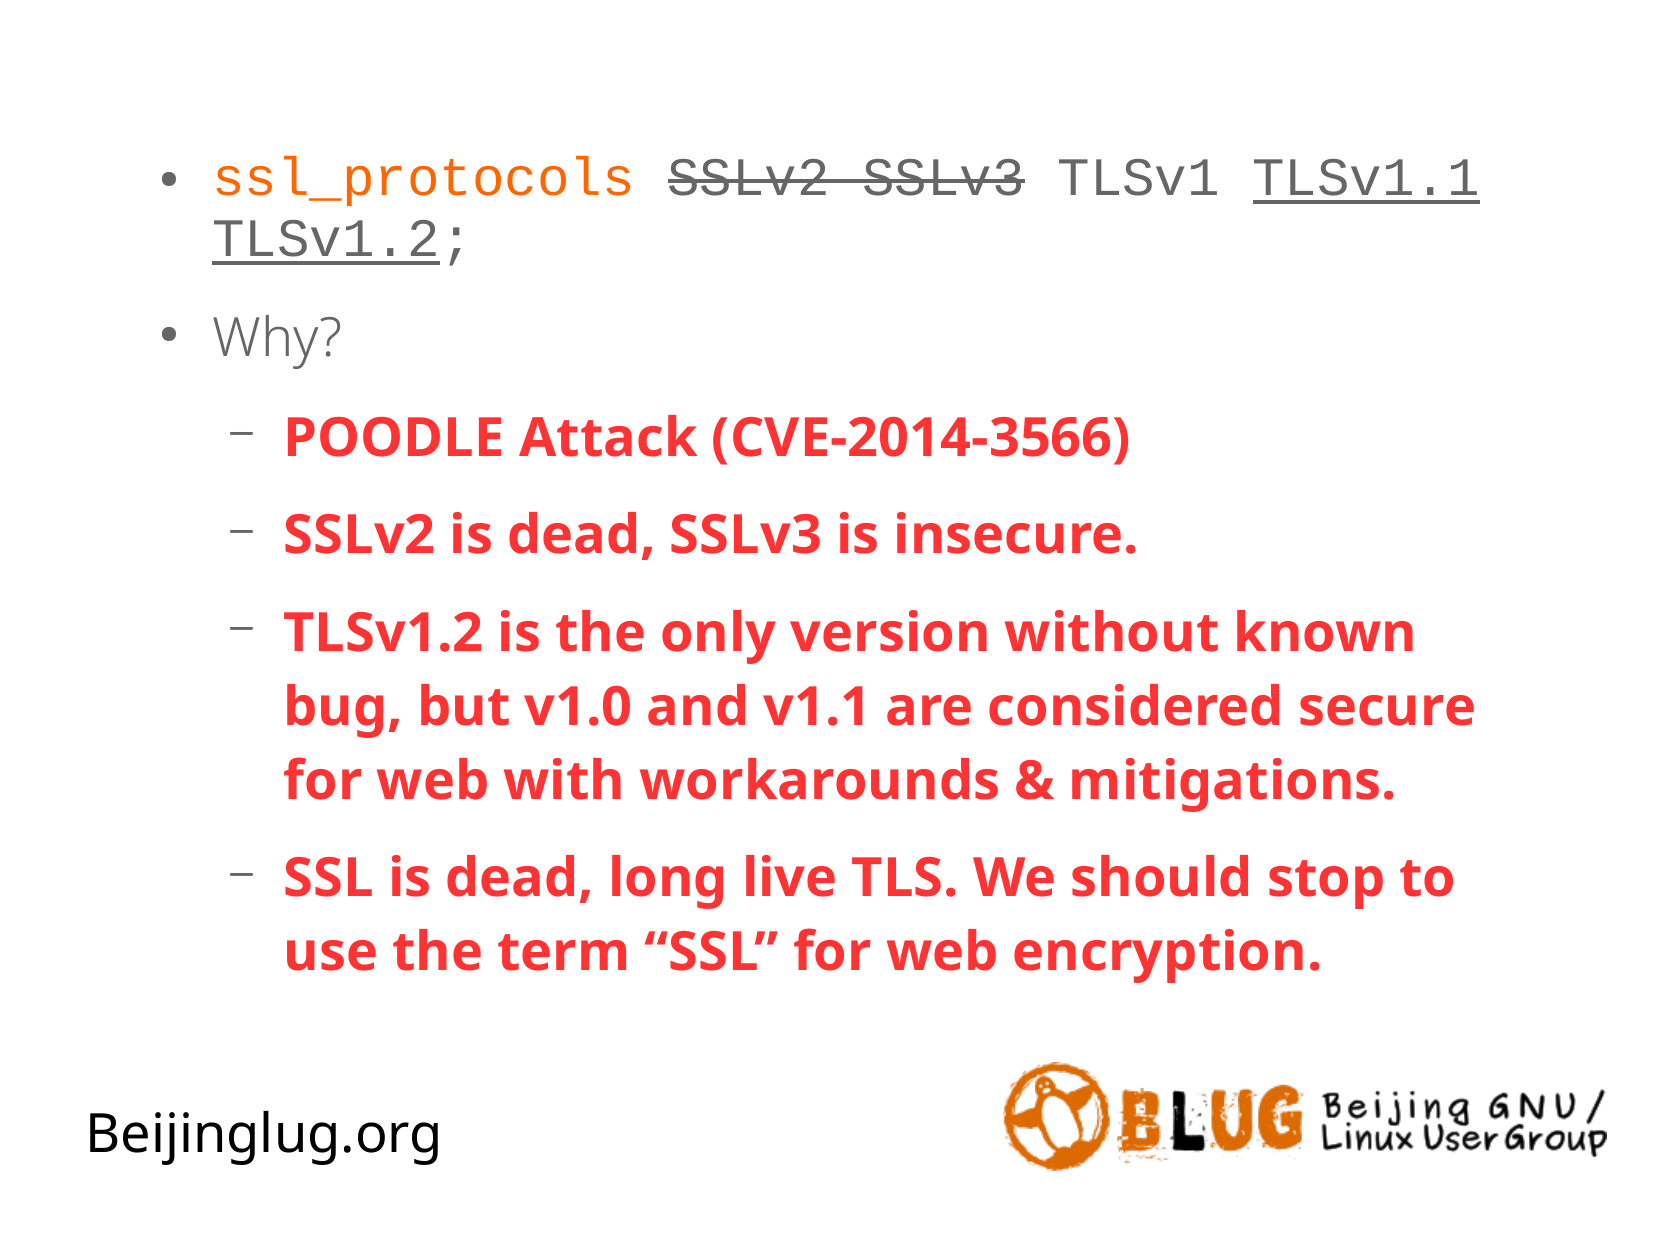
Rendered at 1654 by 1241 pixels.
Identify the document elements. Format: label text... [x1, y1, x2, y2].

list ssl_protocols SSLv2 SSLv3 TLSv1 TLSv1.1 TLSv1.2; Why? POODLE Attack (CVE-2014-3566) SSLv2 is dead, SSLv3 is insecure. TLSv1.2 is the only version without known bug, but v1.0 and v1.1 are considered secure for web with workarounds & mitigations. SSL is dead, long live TLS. We should stop to use the term “SSL” for web encryption. [141, 149, 1530, 1028]
picture [1003, 1062, 1607, 1171]
